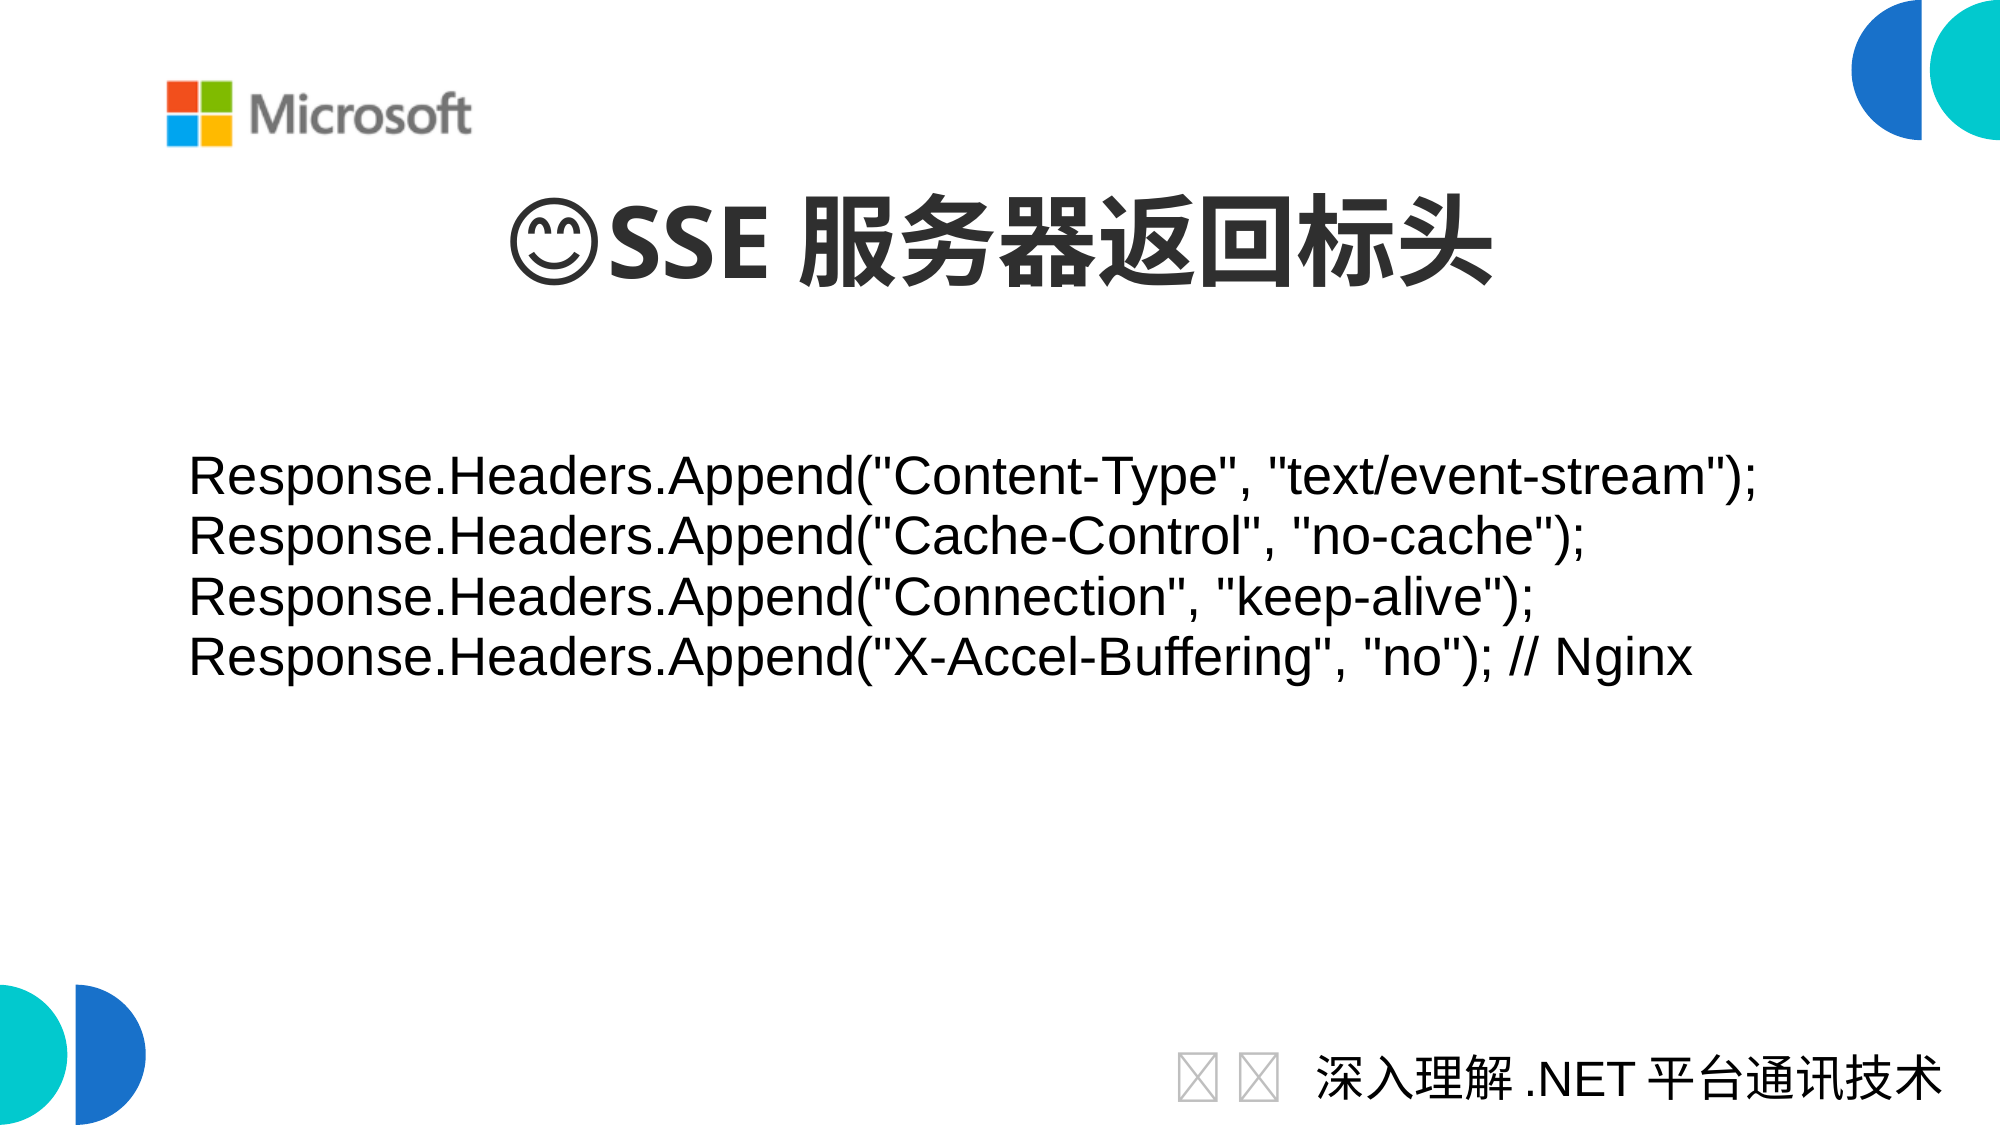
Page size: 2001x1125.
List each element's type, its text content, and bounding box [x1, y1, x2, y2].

text_box [1702, 6, 2001, 160]
title 😊SSE服务器返回标头 [138, 145, 1862, 332]
picture [85, 41, 552, 189]
subtitle 🚀 🚀 深入理解.NET平台通讯技术 [1173, 1046, 1952, 1107]
text_box Response.Headers.Append("Content-Type", "text/event-stream"); Response.Headers.Append("Cache-Control", "no-cache"); Response.Headers.Append("Connection", "keep-alive"); Response.Headers.Append("X-Accel-Buffering", "no"); // Nginx [173, 437, 1849, 942]
